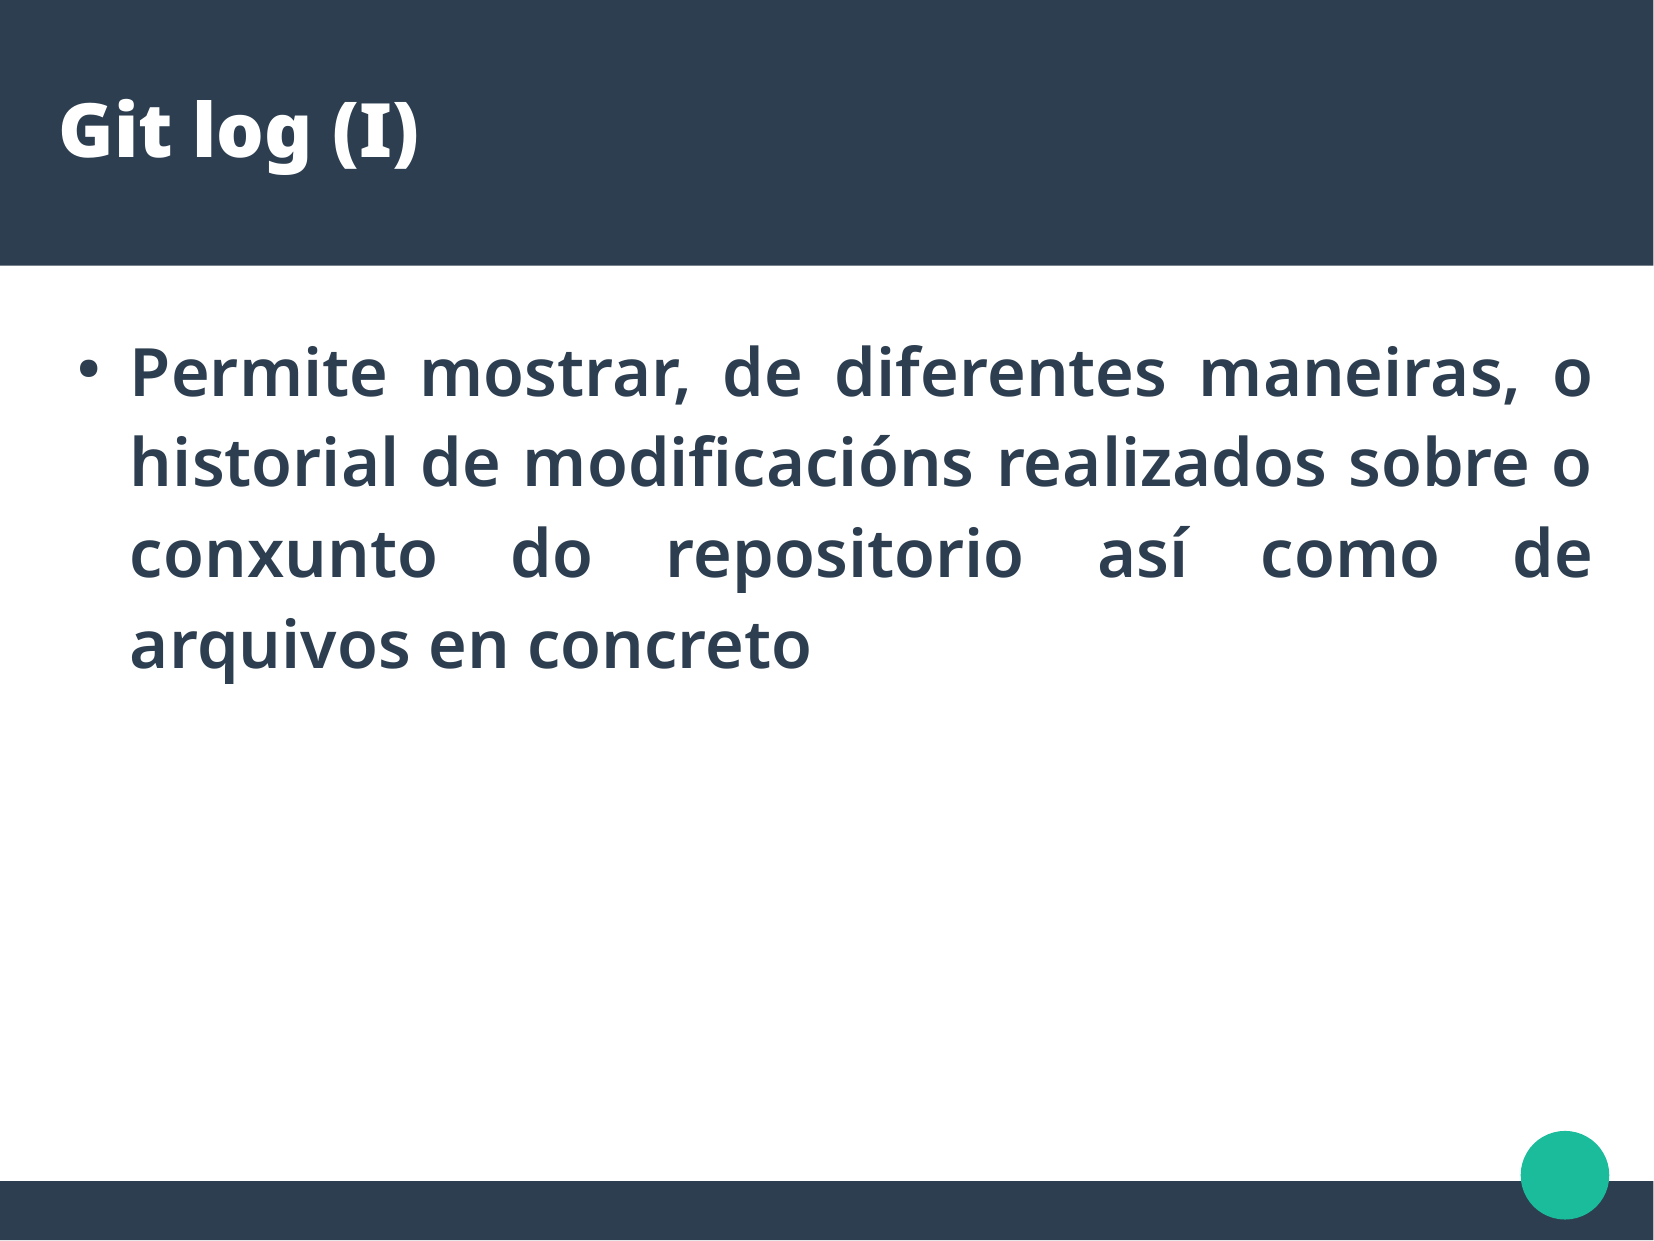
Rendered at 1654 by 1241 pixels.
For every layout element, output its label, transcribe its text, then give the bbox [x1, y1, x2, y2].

title Git log (I) [59, 49, 1595, 207]
list Permite mostrar, de diferentes maneiras, o historial de modificacións realizados sobre o conxunto do repositorio así como de arquivos en concreto [59, 324, 1595, 1152]
